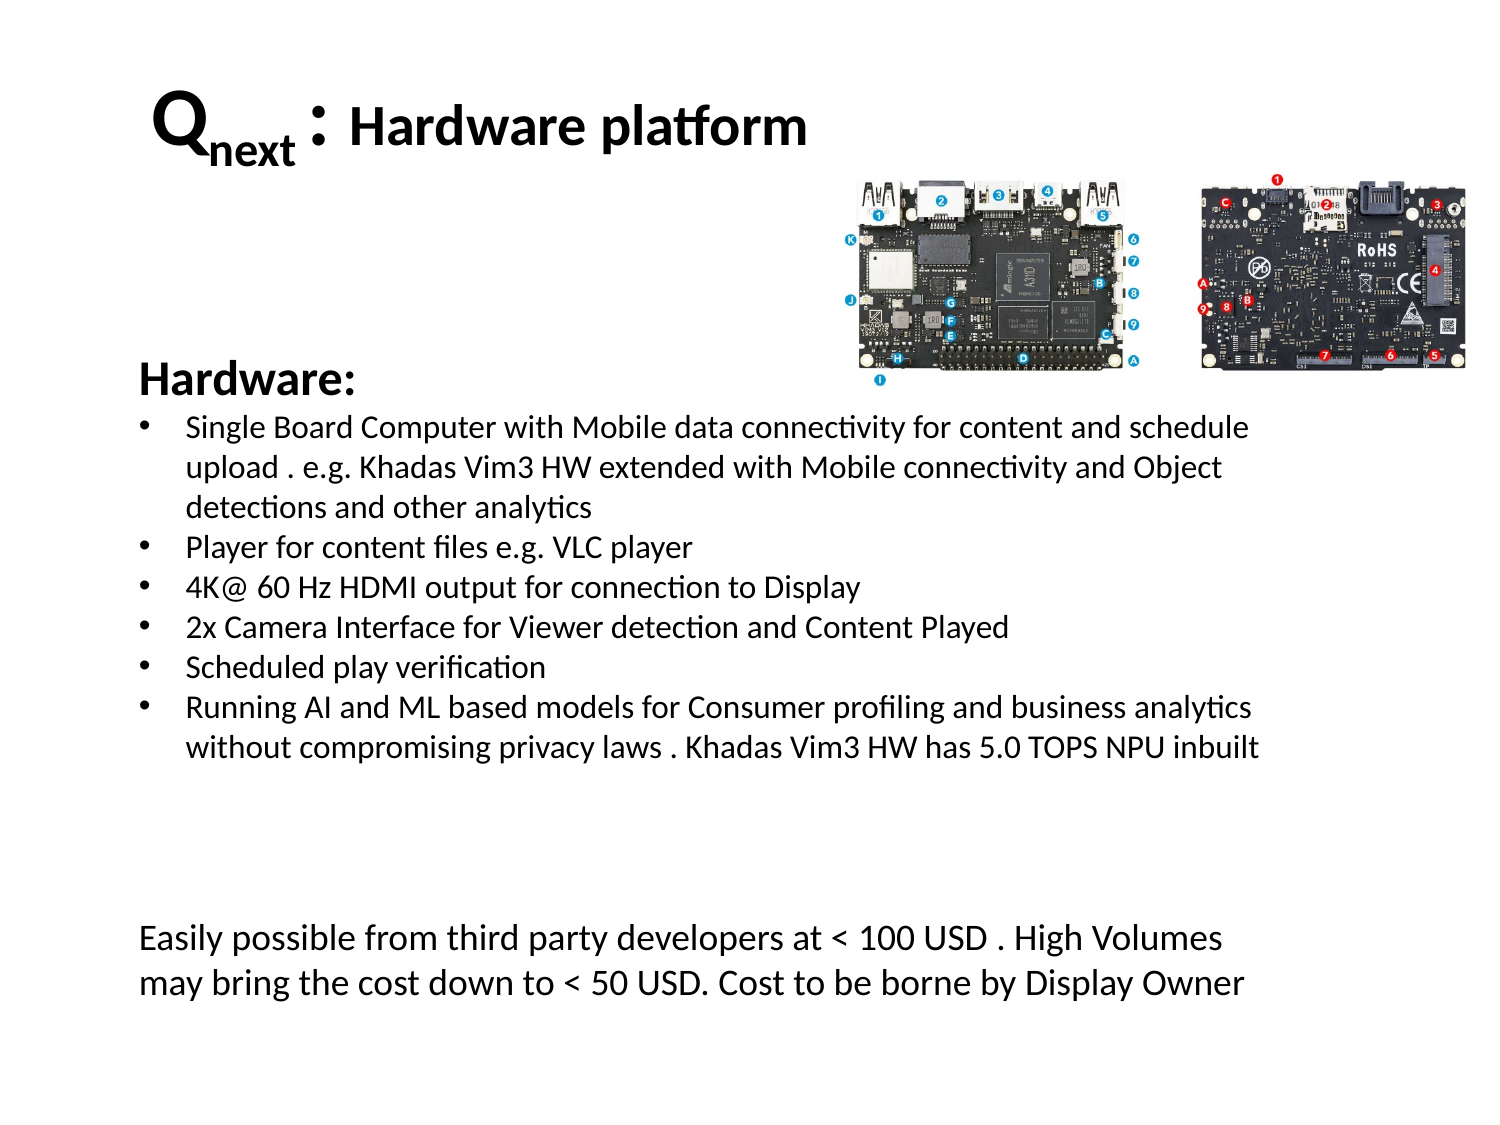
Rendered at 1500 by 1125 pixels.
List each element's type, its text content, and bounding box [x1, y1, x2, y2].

text_box Qnext : Hardware platform [136, 54, 825, 184]
text_box Hardware: Single Board Computer with Mobile data connectivity for content and schedule upload . e.g. Khadas Vim3 HW extended with Mobile connectivity and Object detections and other analytics Player for content files e.g. VLC player 4K@ 60 Hz HDMI output for connection to Display 2x Camera Interface for Viewer detection and Content Played Scheduled play verification Running AI and ML based models for Consumer profiling and business analytics without compromising privacy laws . Khadas Vim3 HW has 5.0 TOPS NPU inbuilt [123, 338, 1306, 773]
picture [820, 155, 1500, 398]
text_box Easily possible from third party developers at < 100 USD . High Volumes may bring the cost down to < 50 USD. Cost to be borne by Display Owner [123, 905, 1306, 1010]
